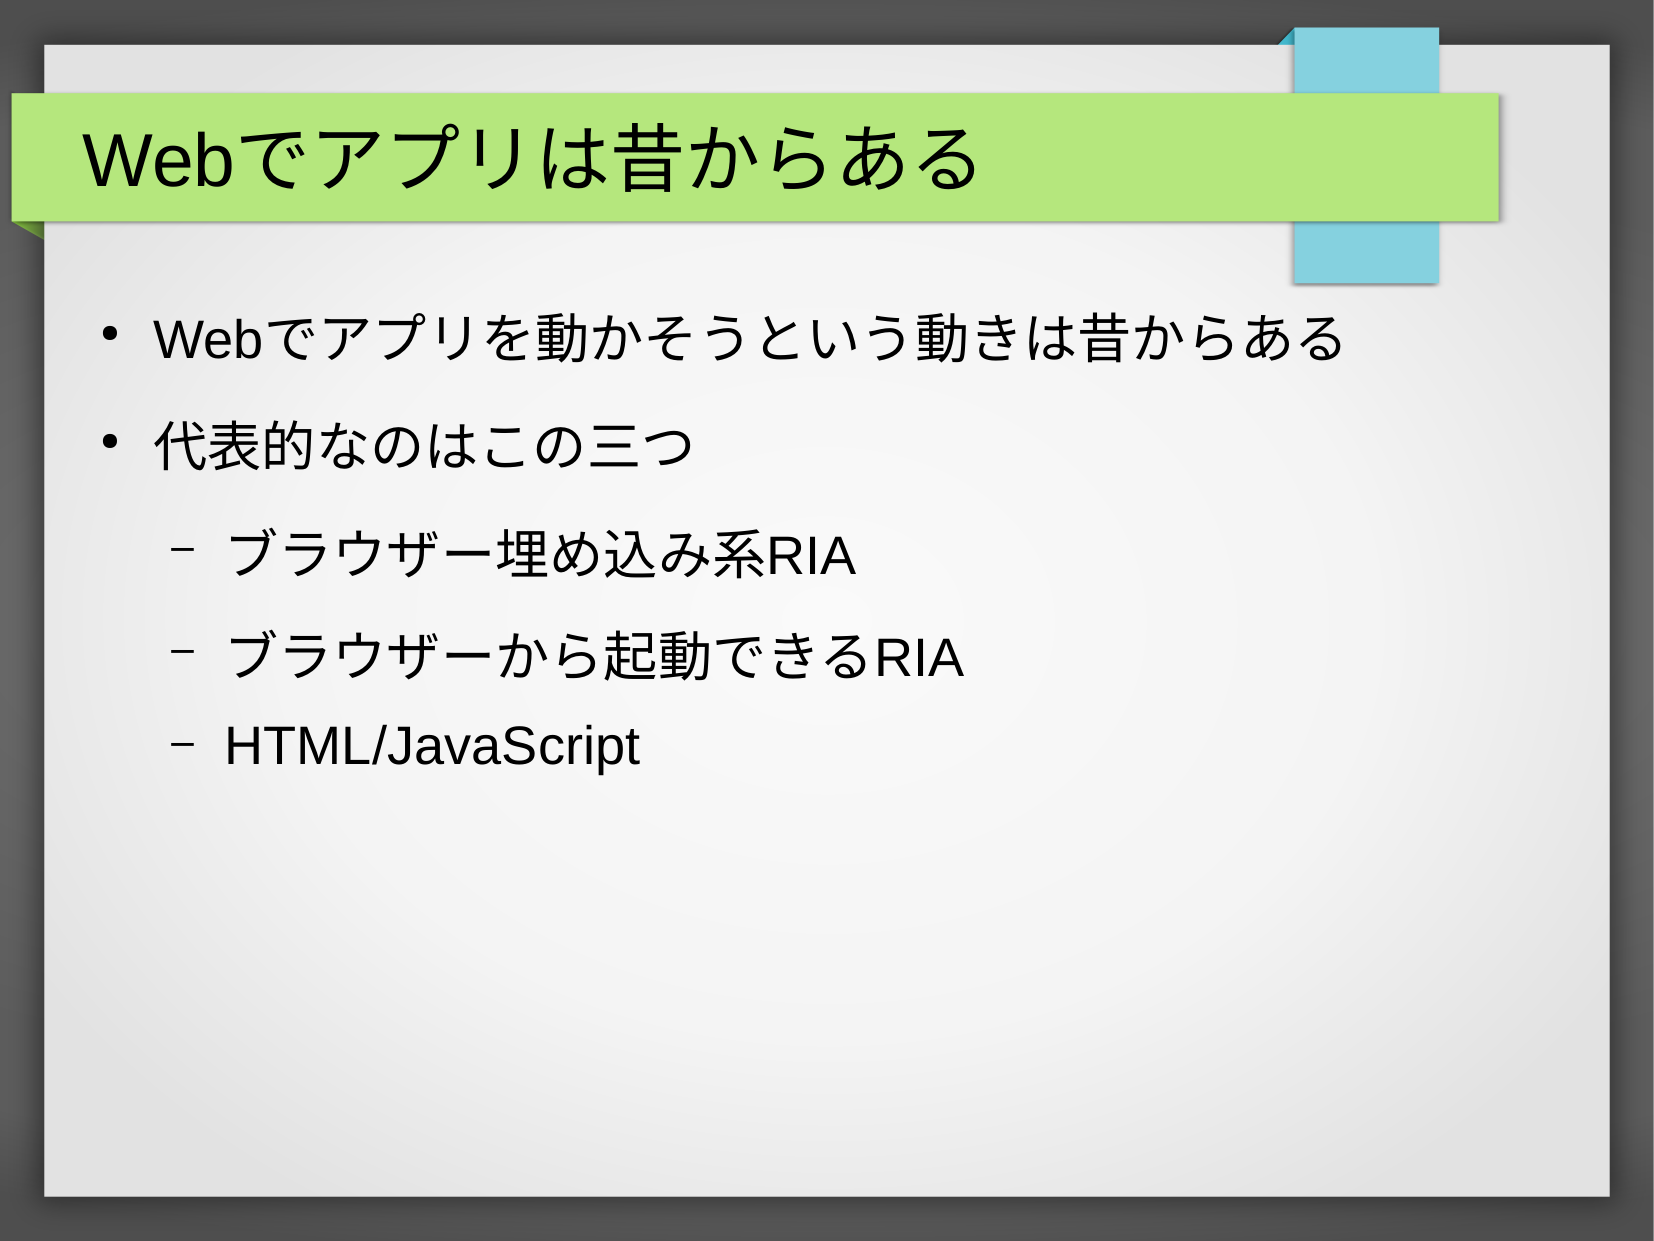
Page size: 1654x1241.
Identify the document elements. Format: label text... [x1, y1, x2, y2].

picture [0, 0, 1654, 1241]
list Webでアプリを動かそうという動きは昔からある 代表的なのはこの三つ ブラウザー埋め込み系RIA ブラウザーから起動できるRIA HTML/JavaScript [82, 295, 1571, 1015]
title Webでアプリは昔からある [82, 94, 1264, 213]
